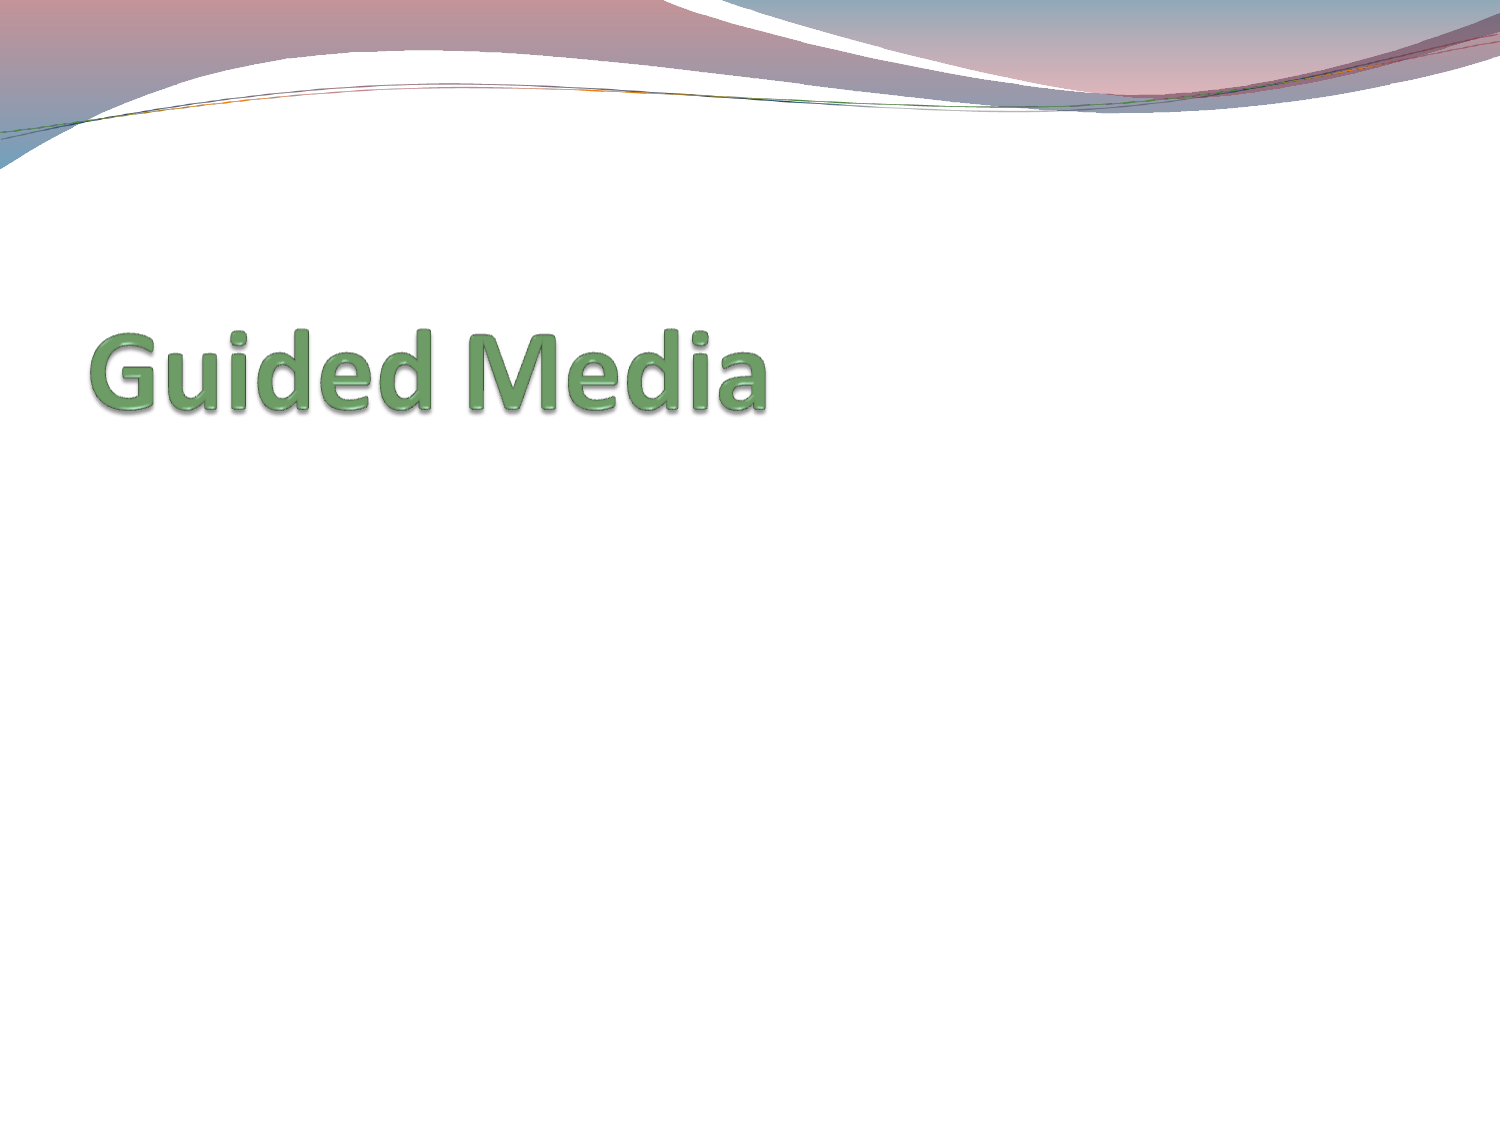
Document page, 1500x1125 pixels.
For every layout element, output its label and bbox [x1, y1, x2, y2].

picture [0, 33, 1500, 140]
picture [9, 215, 1363, 452]
